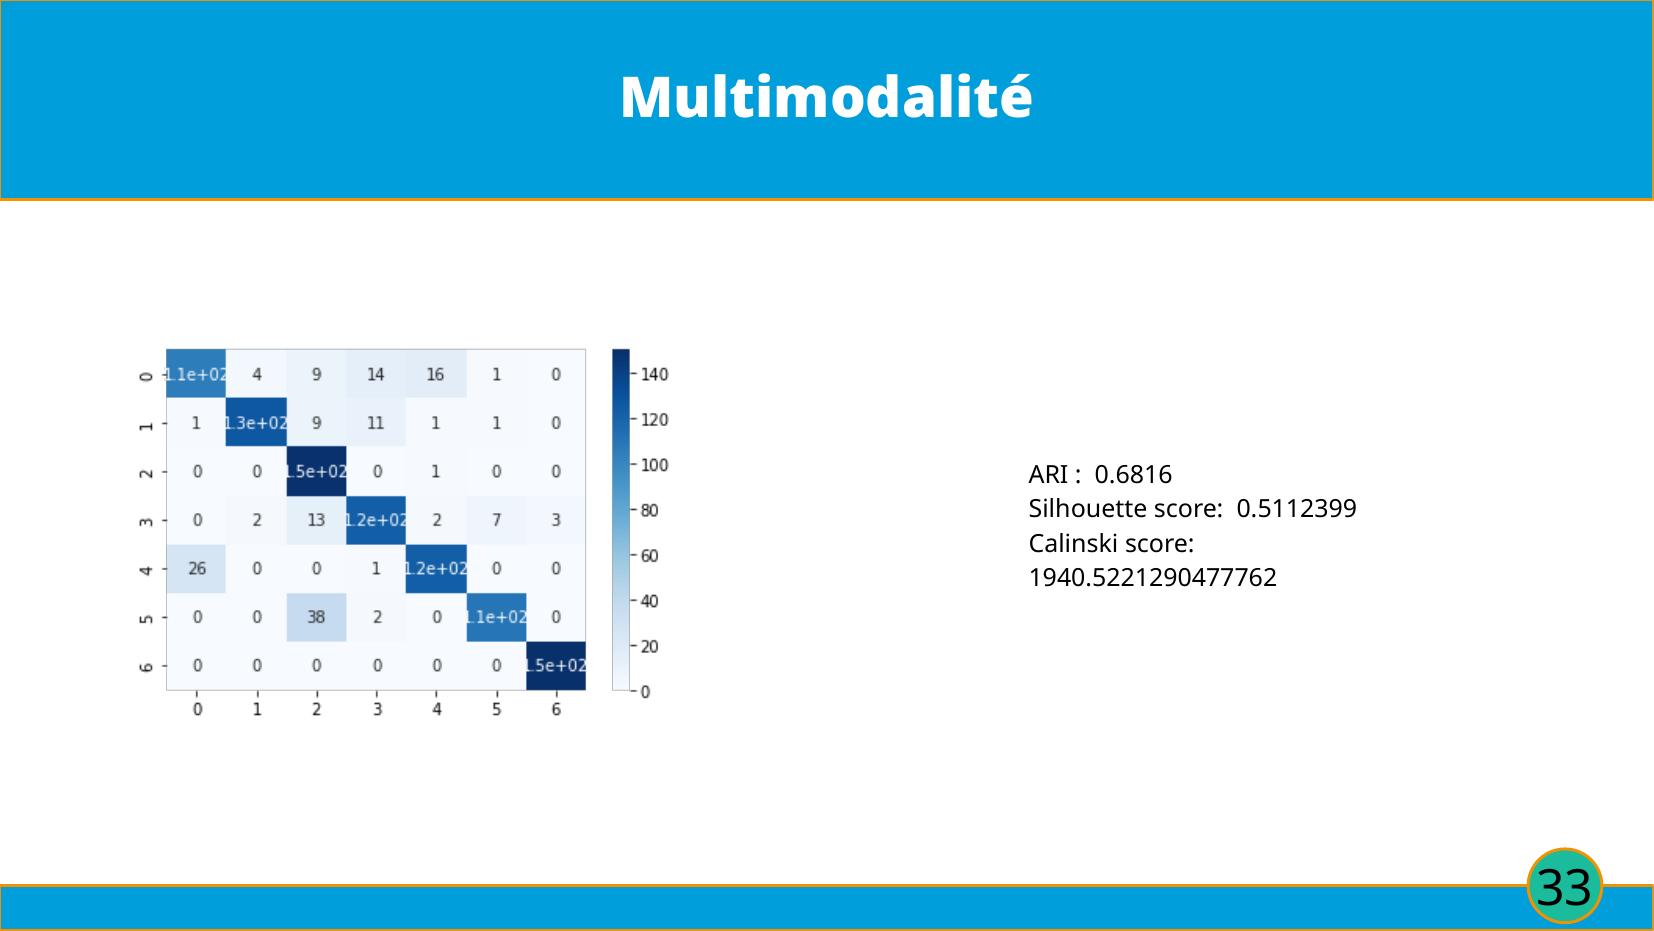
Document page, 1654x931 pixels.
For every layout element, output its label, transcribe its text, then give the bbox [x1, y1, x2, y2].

text_box ARI : 0.6816 Silhouette score: 0.5112399 Calinski score: 1940.5221290477762 [1022, 472, 1414, 578]
title Multimodalité [59, 37, 1595, 155]
picture [129, 340, 680, 728]
